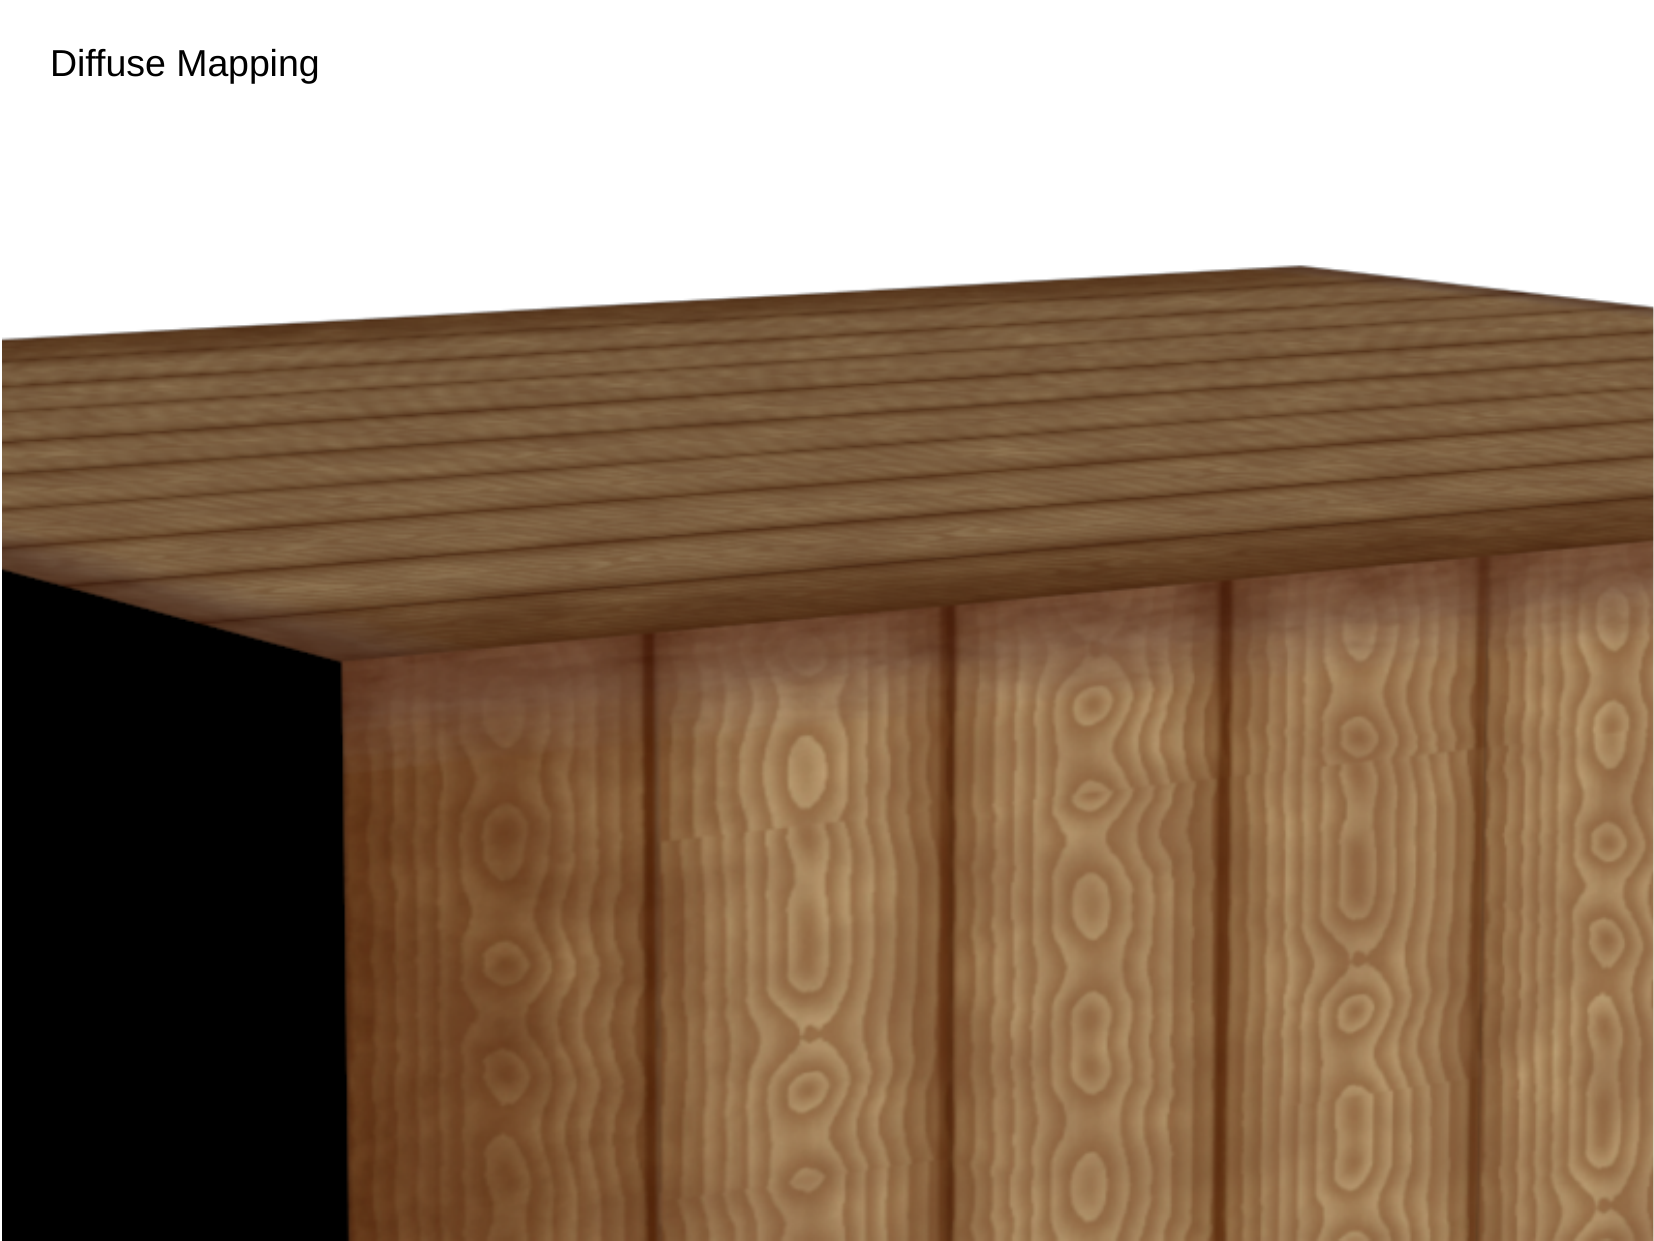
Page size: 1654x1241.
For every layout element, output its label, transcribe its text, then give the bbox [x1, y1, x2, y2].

picture [2, 0, 1654, 1241]
text_box Diffuse Mapping [35, 35, 603, 93]
